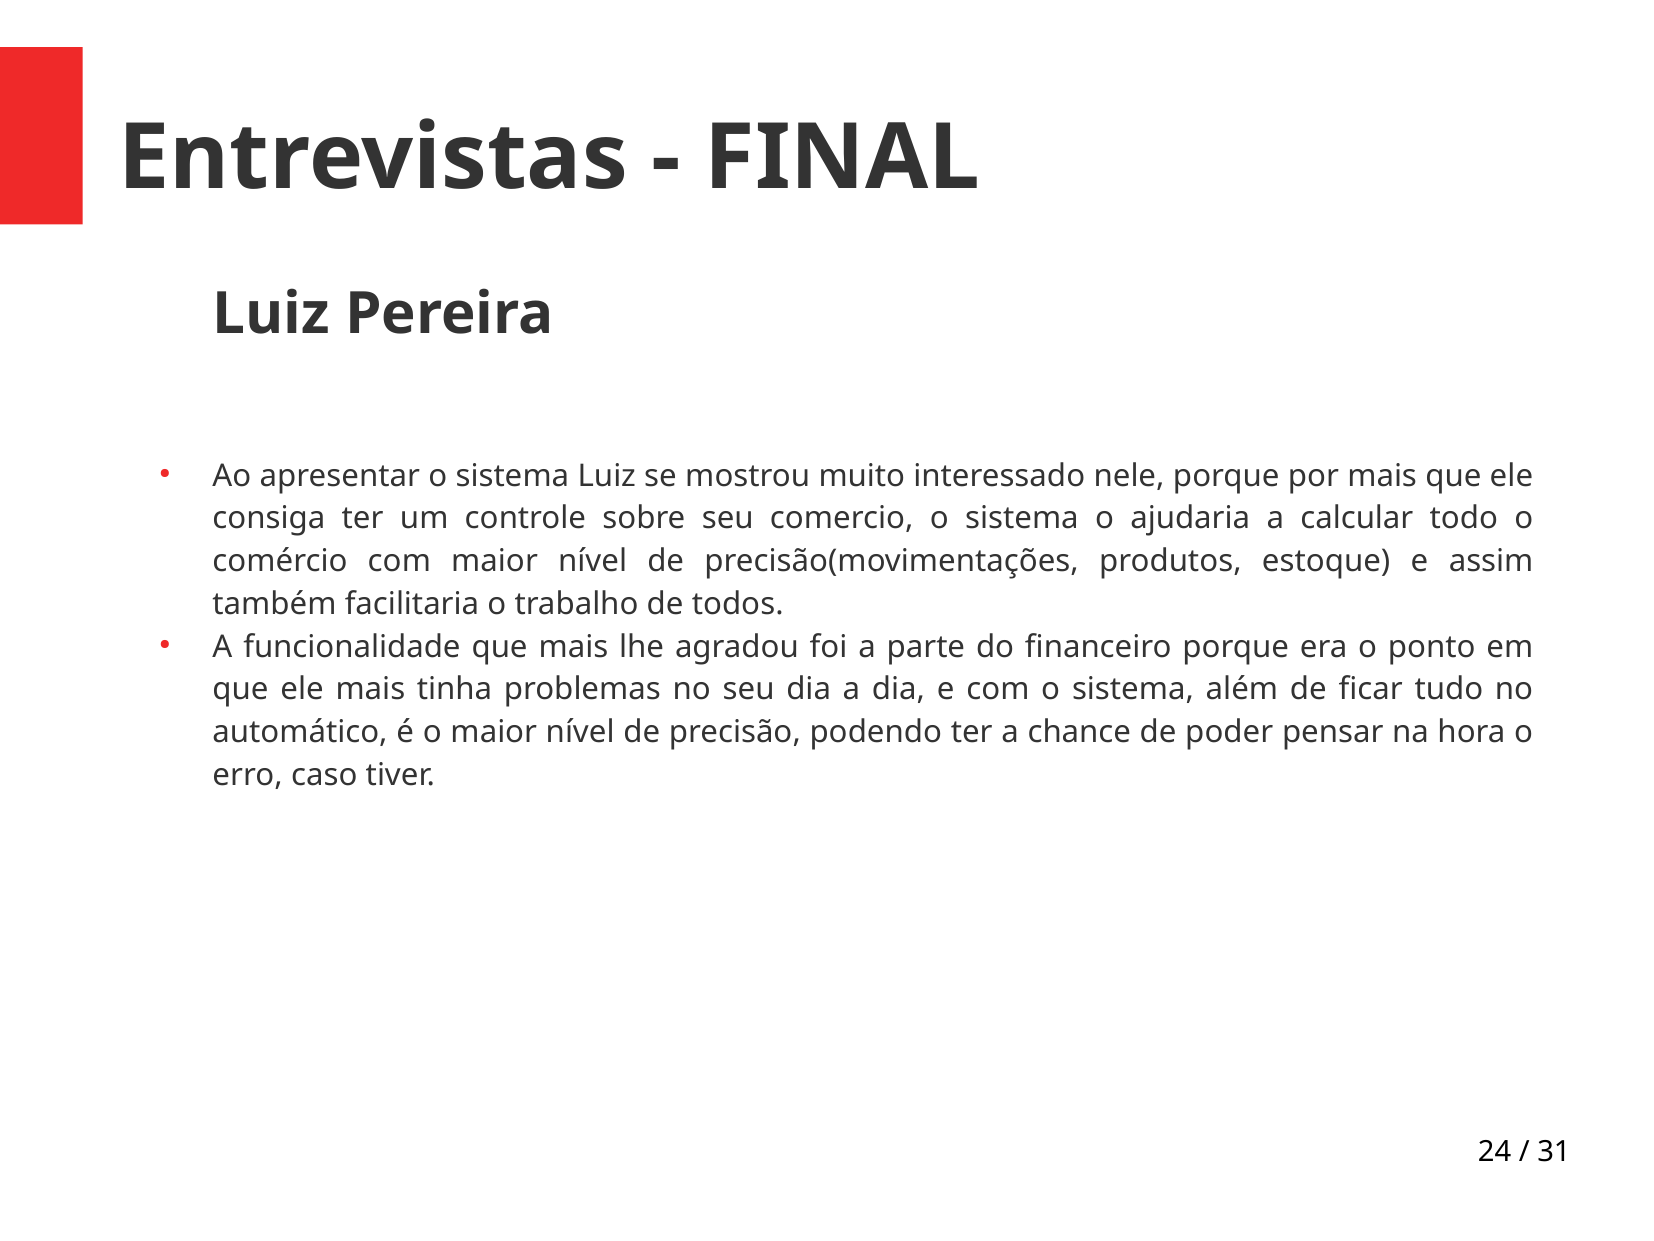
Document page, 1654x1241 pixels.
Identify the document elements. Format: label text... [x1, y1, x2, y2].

title Entrevistas - FINAL [118, 49, 1571, 257]
list Luiz Pereira Ao apresentar o sistema Luiz se mostrou muito interessado nele, porque por mais que ele consiga ter um controle sobre seu comercio, o sistema o ajudaria a calcular todo o comércio com maior nível de precisão(movimentações, produtos, estoque) e assim também facilitaria o trabalho de todos. A funcionalidade que mais lhe agradou foi a parte do financeiro porque era o ponto em que ele mais tinha problemas no seu dia a dia, e com o sistema, além de ficar tudo no automático, é o maior nível de precisão, podendo ter a chance de poder pensar na hora o erro, caso tiver. [141, 271, 1536, 1075]
